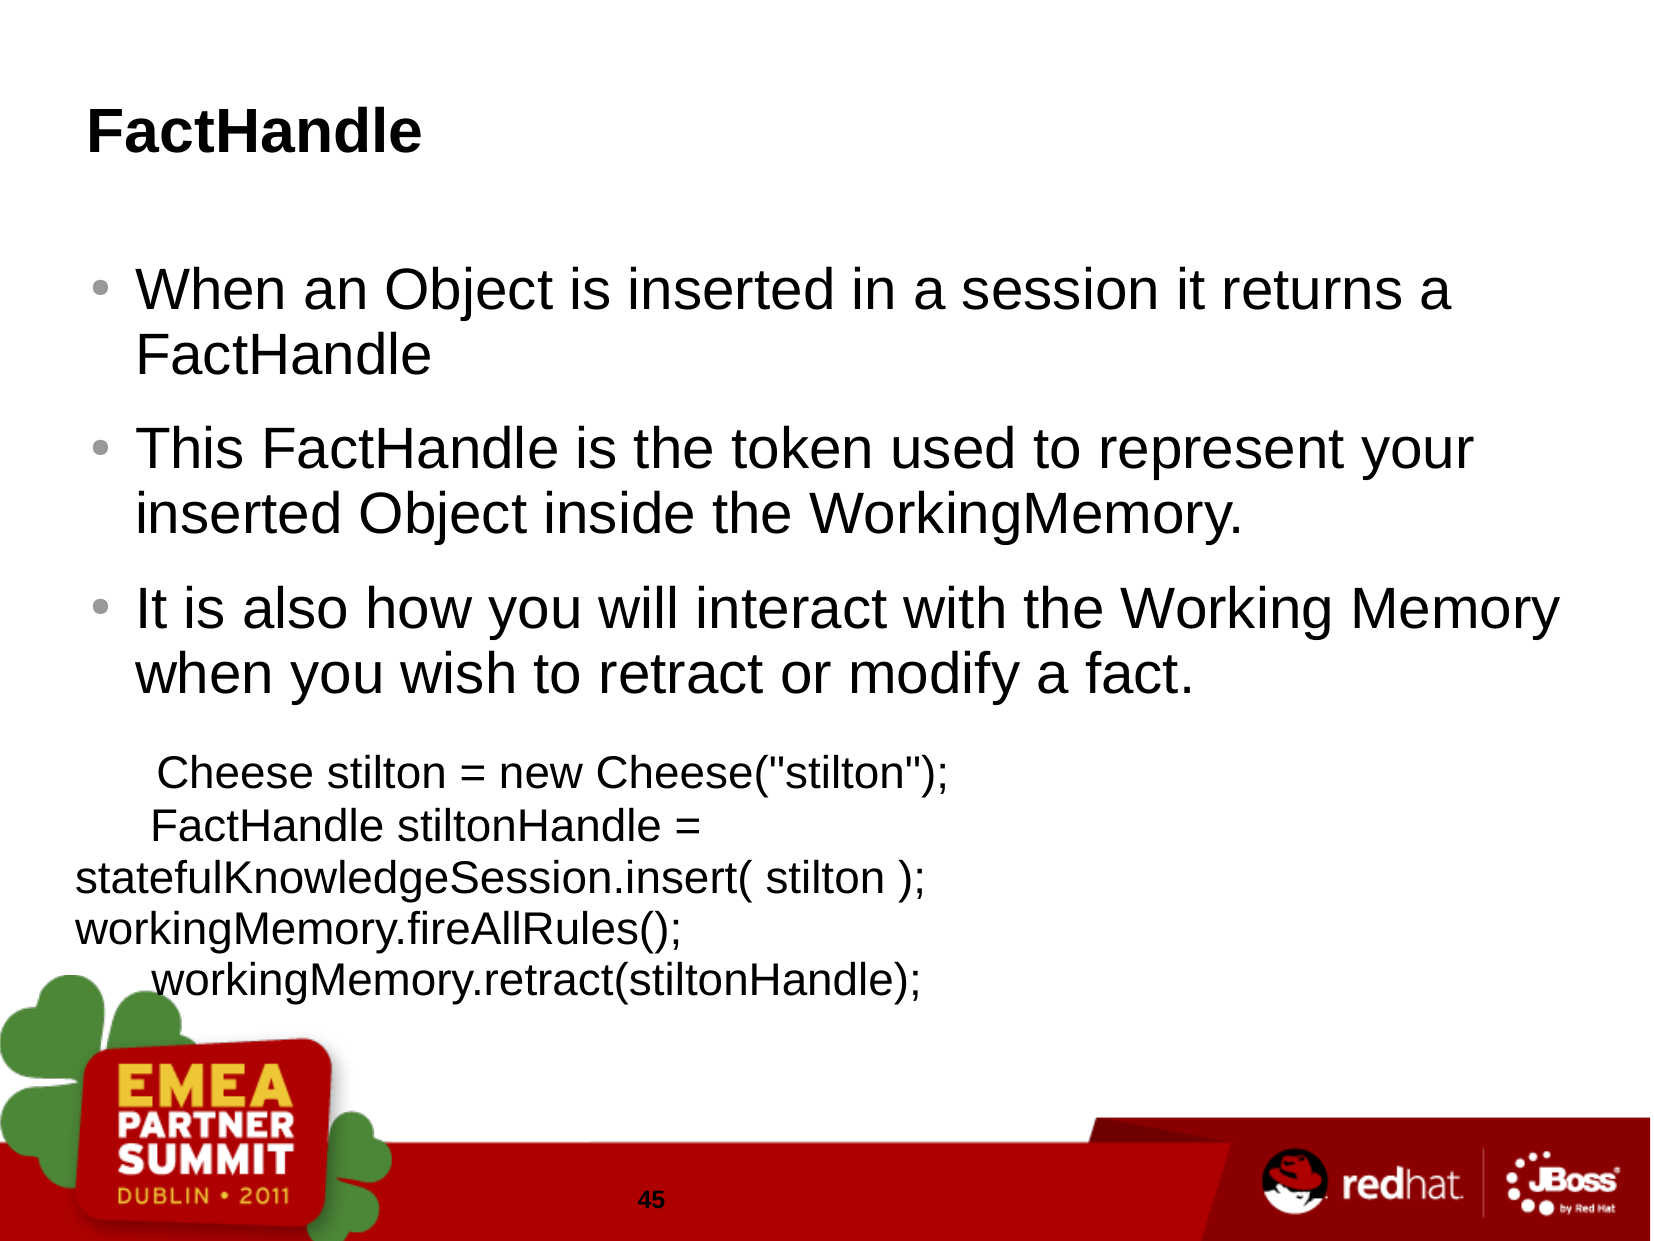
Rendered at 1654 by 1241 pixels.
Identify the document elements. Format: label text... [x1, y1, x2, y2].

title FactHandle [86, 37, 1576, 226]
picture [0, 975, 1651, 1241]
list When an Object is inserted in a session it returns a FactHandle This FactHandle is the token used to represent your inserted Object inside the WorkingMemory. It is also how you will interact with the Working Memory when you wish to retract or modify a fact. Cheese stilton = new Cheese("stilton"); FactHandle stiltonHandle = statefulKnowledgeSession.insert( stilton ); workingMemory.fireAllRules(); workingMemory.retract(stiltonHandle); [75, 256, 1564, 1051]
